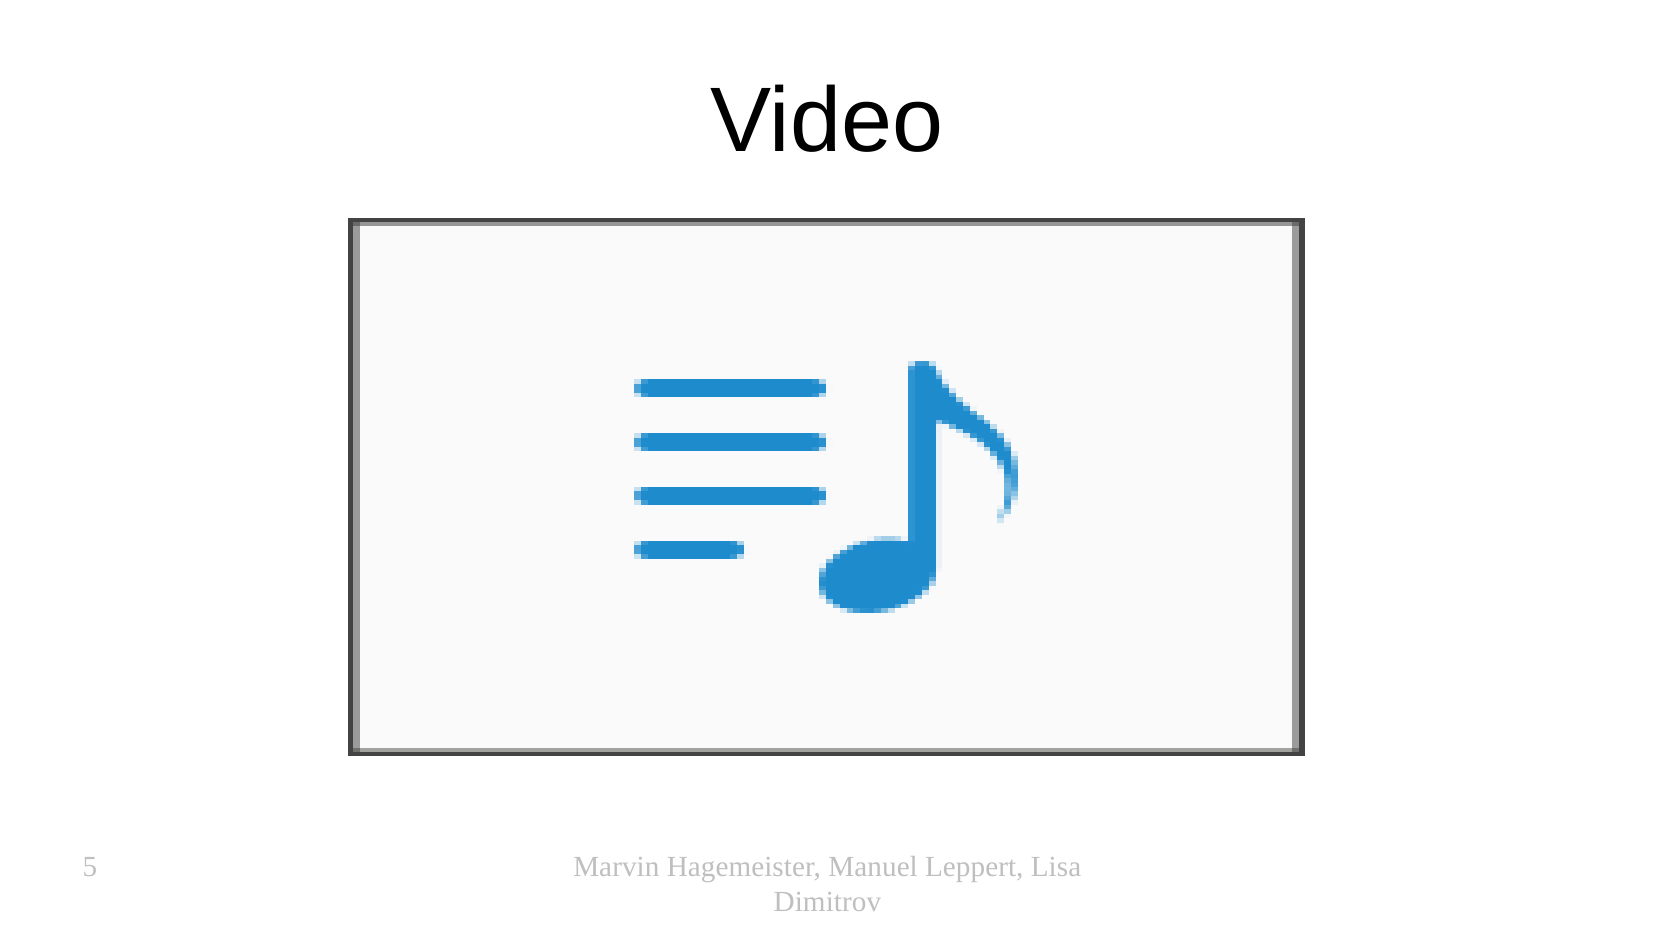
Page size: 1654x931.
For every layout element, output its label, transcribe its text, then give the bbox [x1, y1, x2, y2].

text_box [347, 217, 1307, 758]
text_box Marvin Hagemeister, Manuel Leppert, Lisa Dimitrov [565, 847, 1090, 912]
title Video [82, 37, 1571, 193]
text_box 5 [82, 847, 468, 912]
